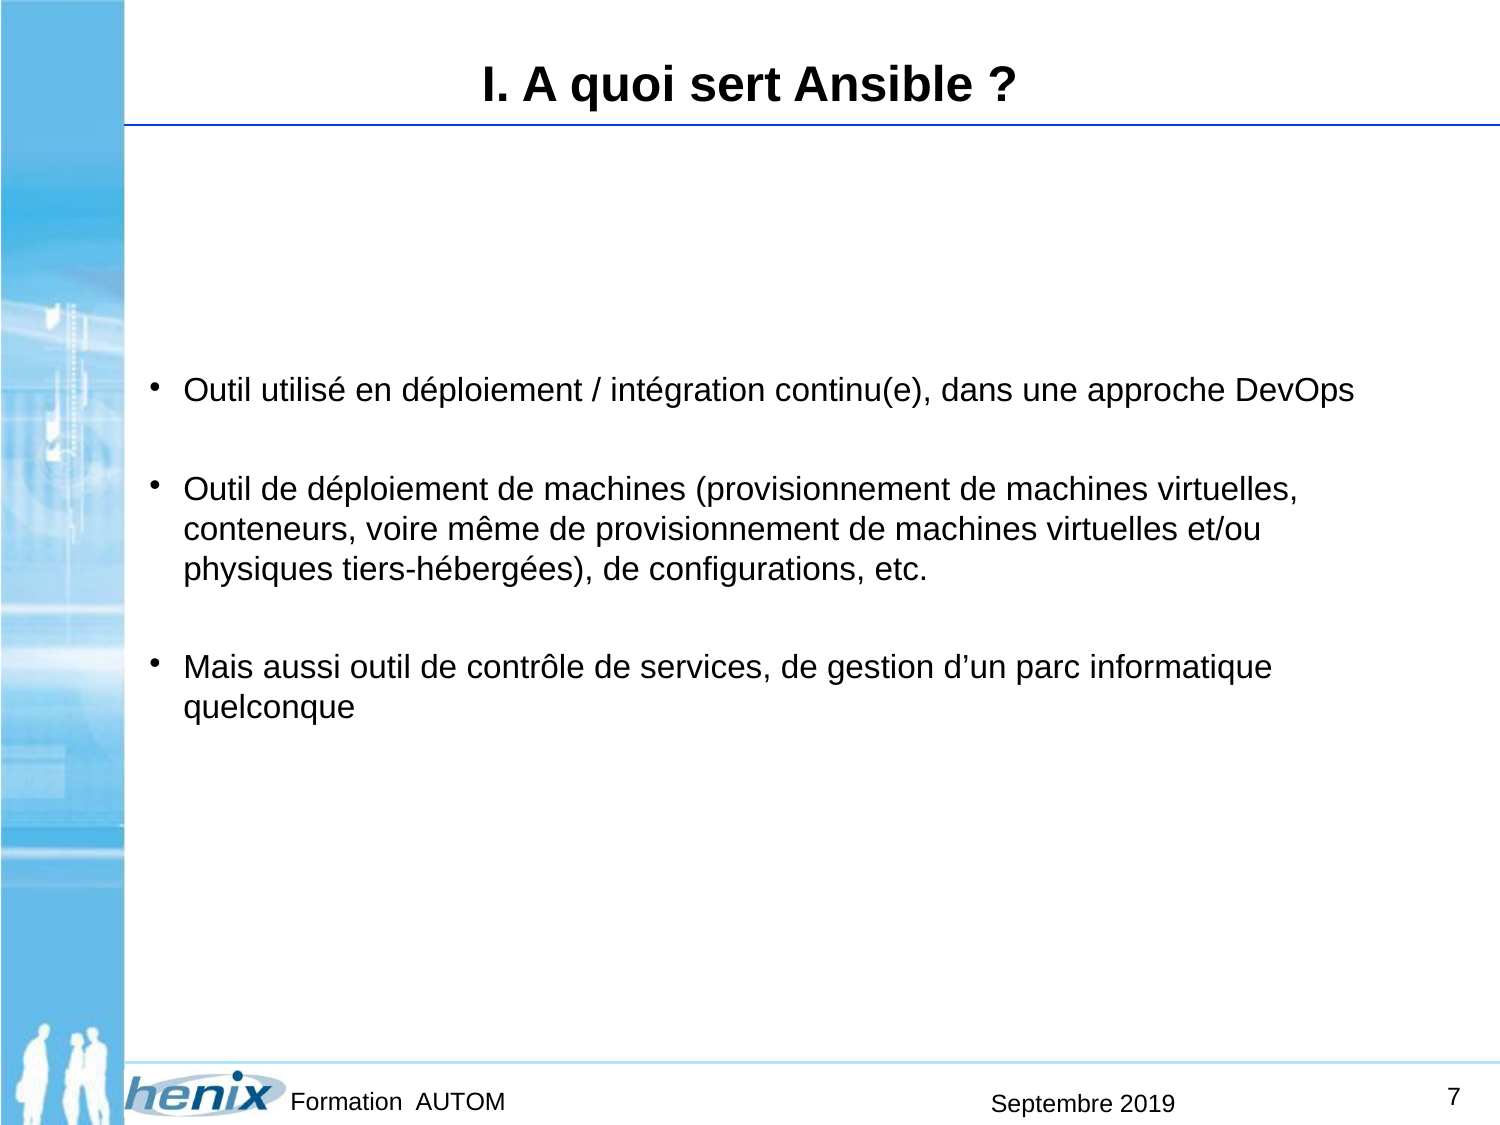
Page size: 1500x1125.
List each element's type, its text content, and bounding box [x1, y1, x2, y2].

text_box Septembre 2019 [988, 1088, 1251, 1119]
text_box <numéro> [1429, 1080, 1466, 1111]
title I. A quoi sert Ansible ? [138, 51, 1362, 106]
subtitle Outil utilisé en déploiement / intégration continu(e), dans une approche DevOps Outil de déploiement de machines (provisionnement de machines virtuelles, conteneurs, voire même de provisionnement de machines virtuelles et/ou physiques tiers-hébergées), de configurations, etc. Mais aussi outil de contrôle de services, de gestion d’un parc informatique quelconque [149, 279, 1403, 815]
picture [0, 0, 287, 1125]
text_box Formation AUTOM [288, 1085, 508, 1116]
